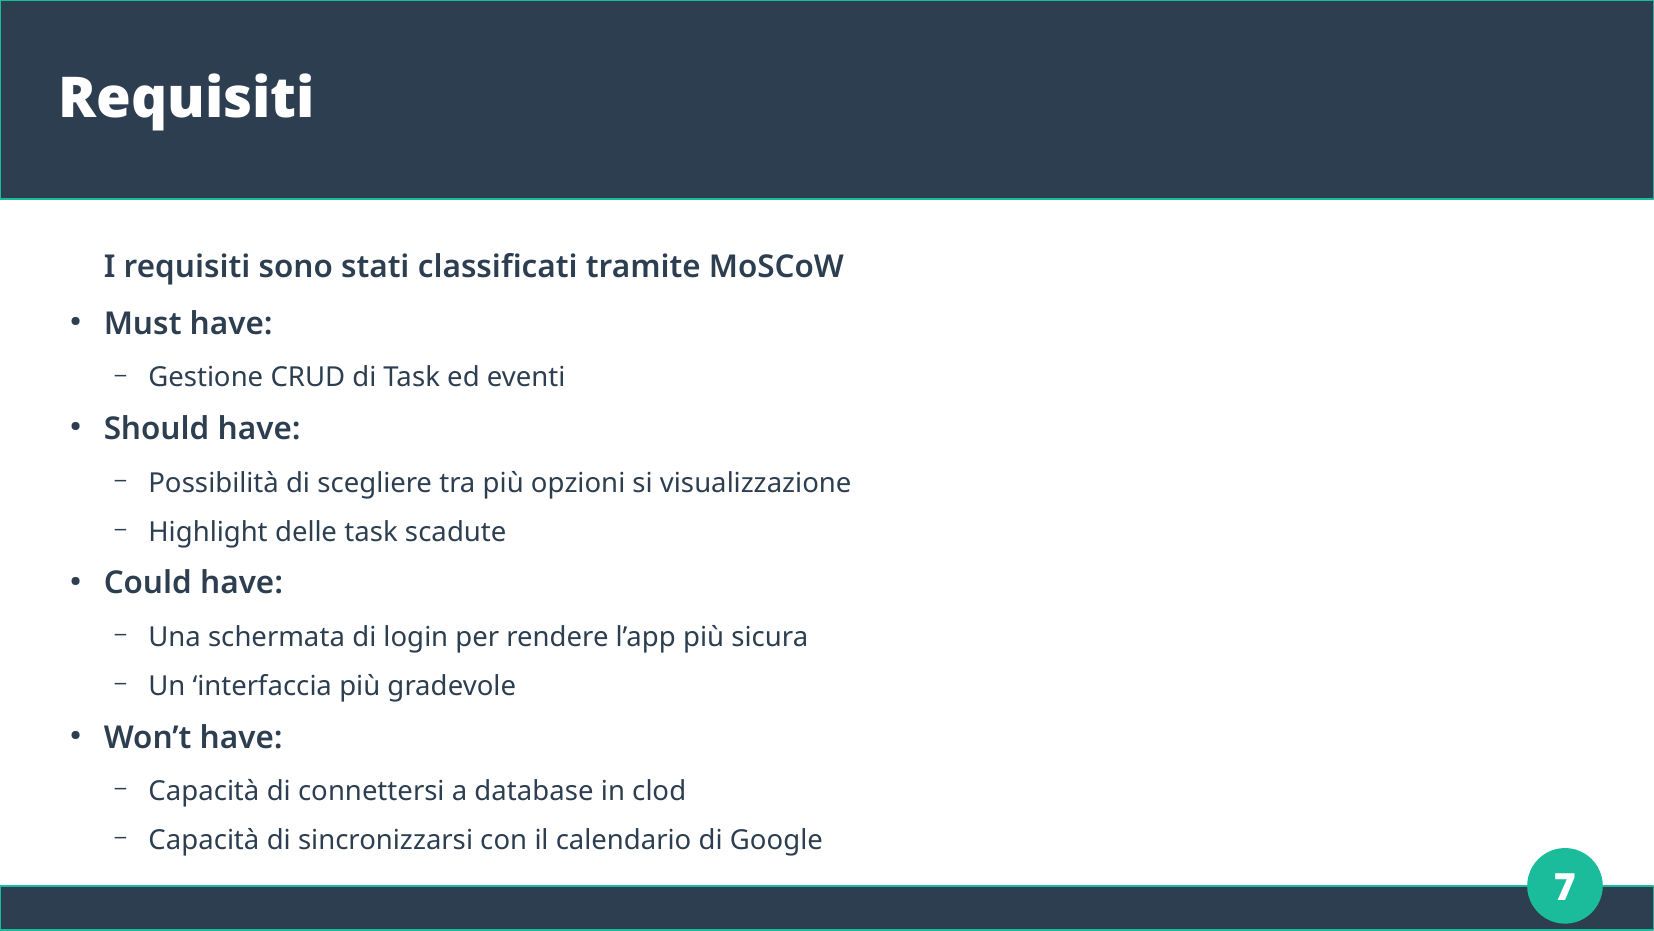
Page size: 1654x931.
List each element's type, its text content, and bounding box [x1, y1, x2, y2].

title Requisiti [59, 37, 1595, 155]
list I requisiti sono stati classificati tramite MoSCoW Must have: Gestione CRUD di Task ed eventi Should have: Possibilità di scegliere tra più opzioni si visualizzazione Highlight delle task scadute Could have: Una schermata di login per rendere l’app più sicura Un ‘interfaccia più gradevole Won’t have: Capacità di connettersi a database in clod Capacità di sincronizzarsi con il calendario di Google [59, 243, 1595, 864]
